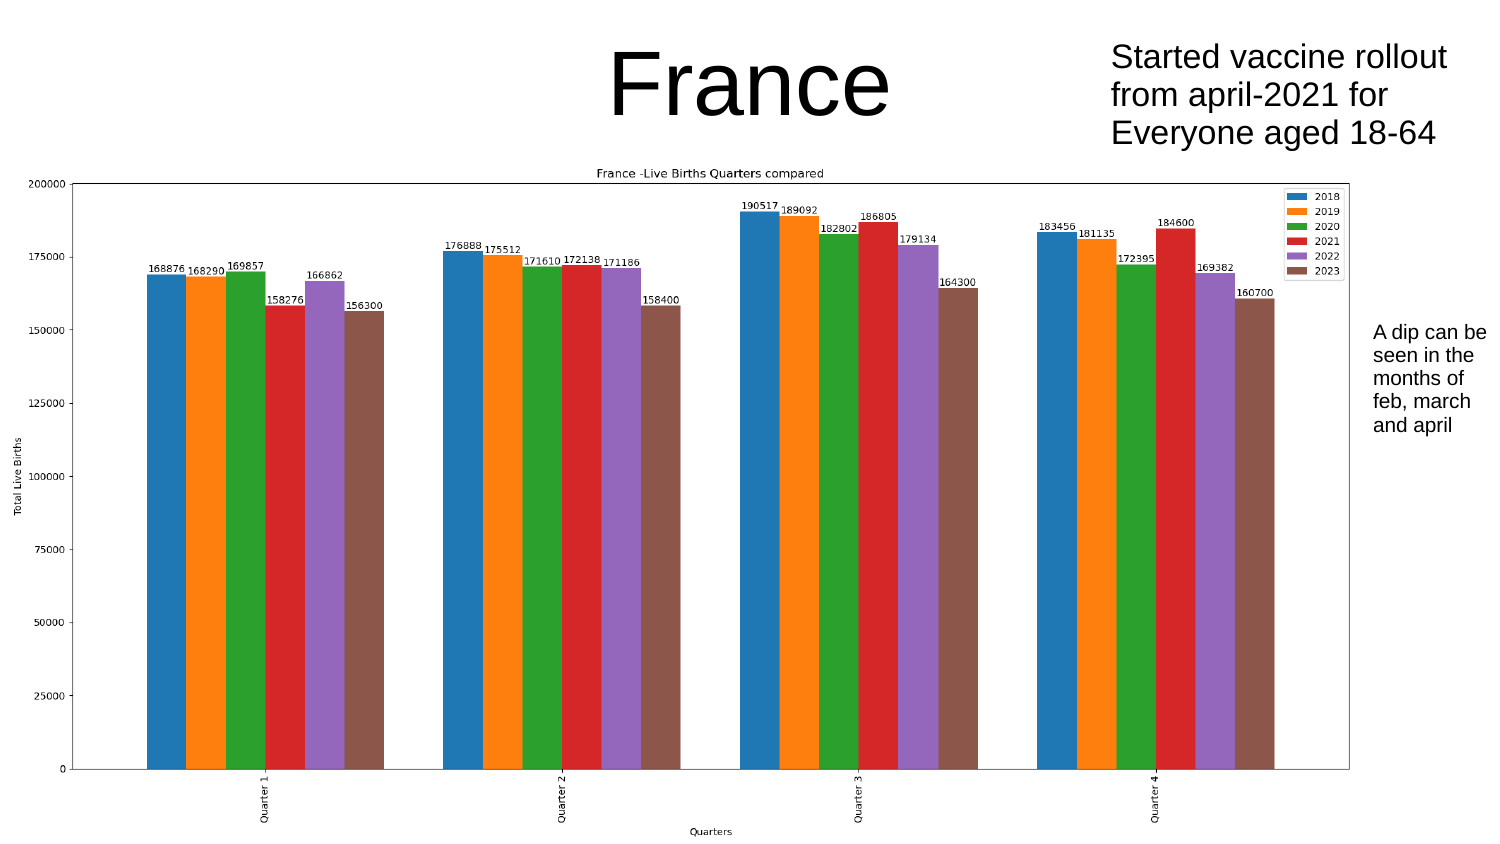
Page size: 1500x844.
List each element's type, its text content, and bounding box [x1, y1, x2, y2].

text_box A dip can be seen in the months of feb, march and april [1359, 312, 1500, 445]
text_box Started vaccine rollout from april-2021 for Everyone aged 18-64 [1096, 29, 1477, 159]
picture [3, 158, 1359, 844]
title France [75, 32, 1096, 136]
